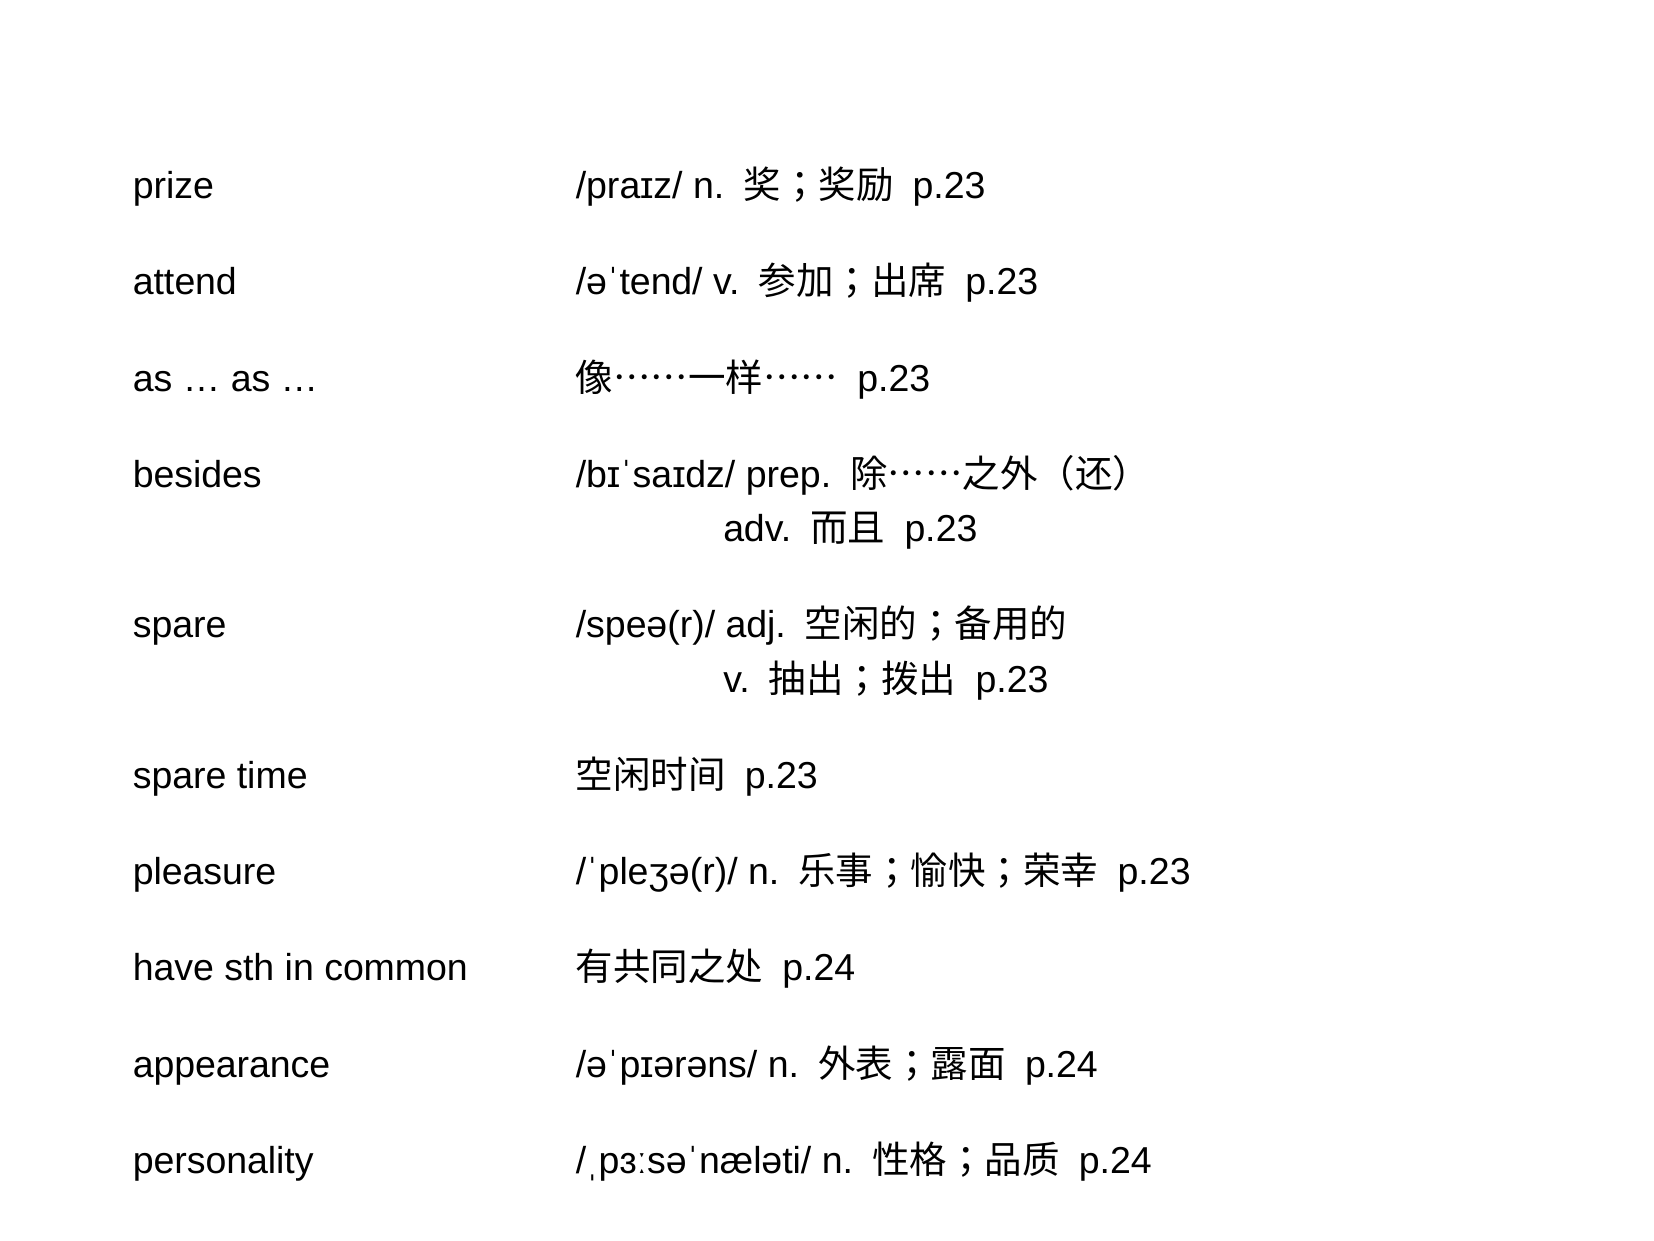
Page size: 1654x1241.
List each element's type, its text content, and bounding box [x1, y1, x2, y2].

text_box prize /praɪz/ n. 奖；奖励 p.23 attend /əˈtend/ v. 参加；出席 p.23 as … as … 像……一样…… p.23 besides /bɪˈsaɪdz/ prep. 除……之外（还） adv. 而且 p.23 spare /speə(r)/ adj. 空闲的；备用的 v. 抽出；拨出 p.23 spare time 空闲时间 p.23 pleasure /ˈpleʒə(r)/ n. 乐事；愉快；荣幸 p.23 have sth in common 有共同之处 p.24 appearance /əˈpɪərəns/ n. 外表；露面 p.24 personality /ˌpɜːsəˈnæləti/ n. 性格；品质 p.24 [118, 147, 1506, 1123]
